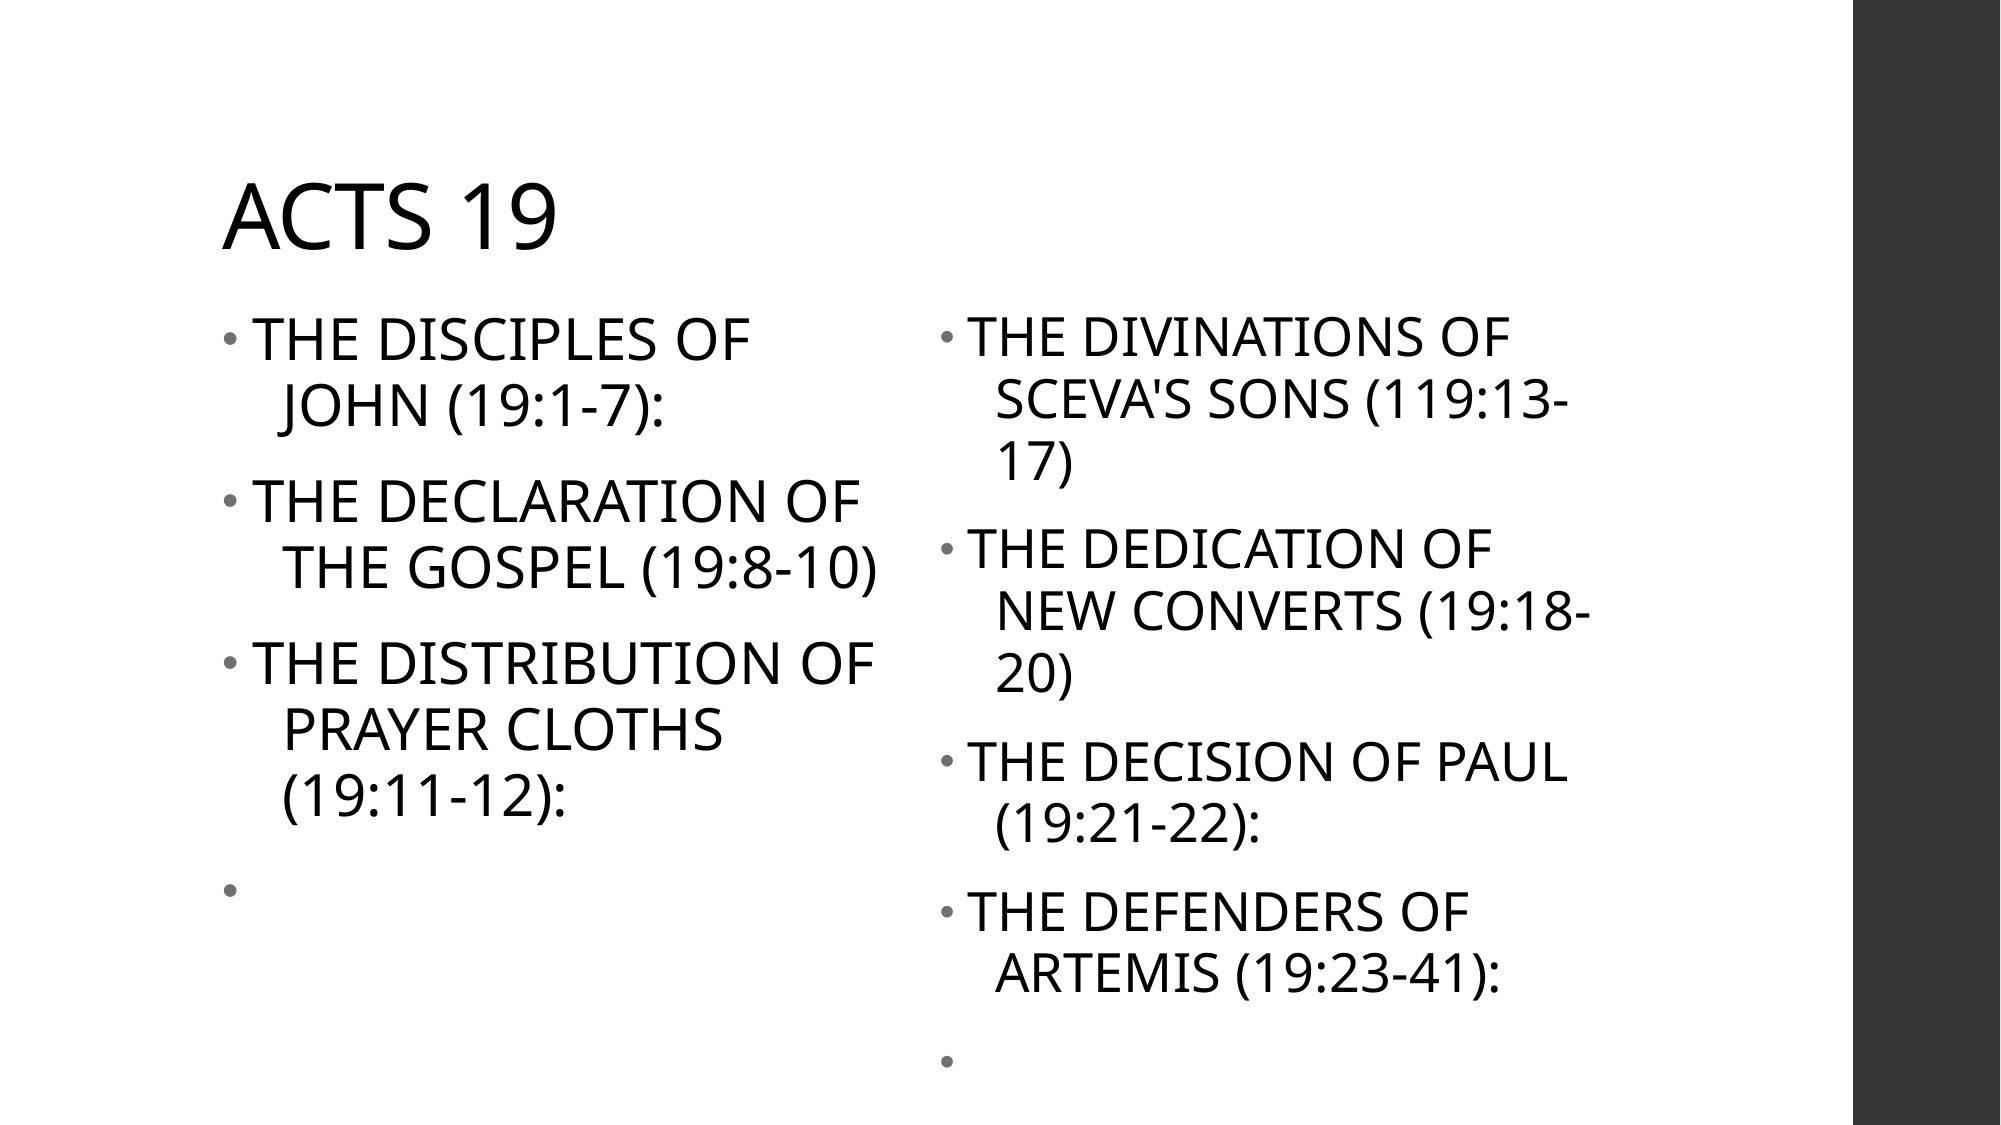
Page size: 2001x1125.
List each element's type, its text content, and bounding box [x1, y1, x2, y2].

list THE DISCIPLES OF JOHN (19:1-7): THE DECLARATION OF THE GOSPEL (19:8-10) THE DISTRIBUTION OF PRAYER CLOTHS (19:11-12): [207, 299, 900, 1014]
list THE DIVINATIONS OF SCEVA'S SONS (119:13-17) THE DEDICATION OF NEW CONVERTS (19:18-20) THE DECISION OF PAUL (19:21-22): THE DEFENDERS OF ARTEMIS (19:23-41): [924, 299, 1617, 1014]
title ACTS 19 [206, 60, 1797, 278]
